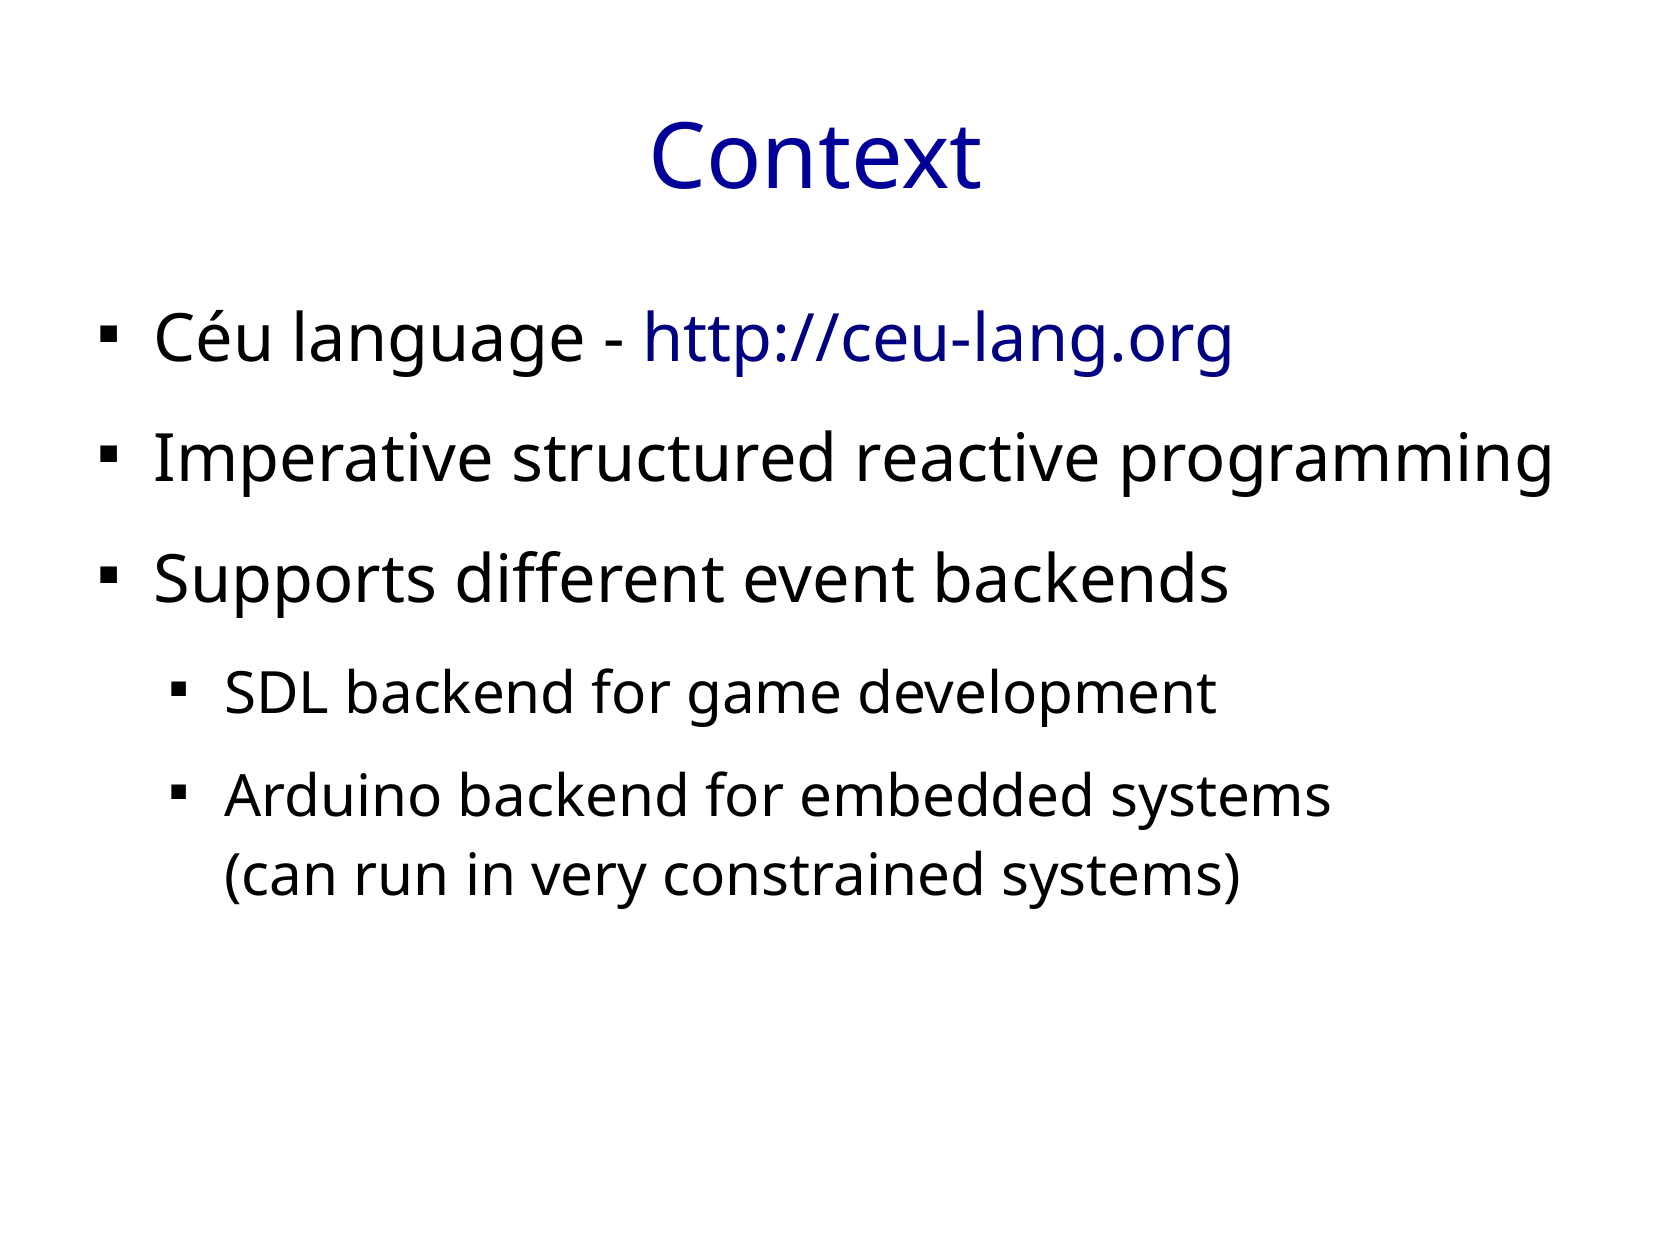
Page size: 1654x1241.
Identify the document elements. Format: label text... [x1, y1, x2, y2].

title Context [71, 49, 1561, 257]
list Céu language - http://ceu-lang.org Imperative structured reactive programming Supports different event backends SDL backend for game development Arduino backend for embedded systems (can run in very constrained systems) [82, 290, 1606, 1156]
